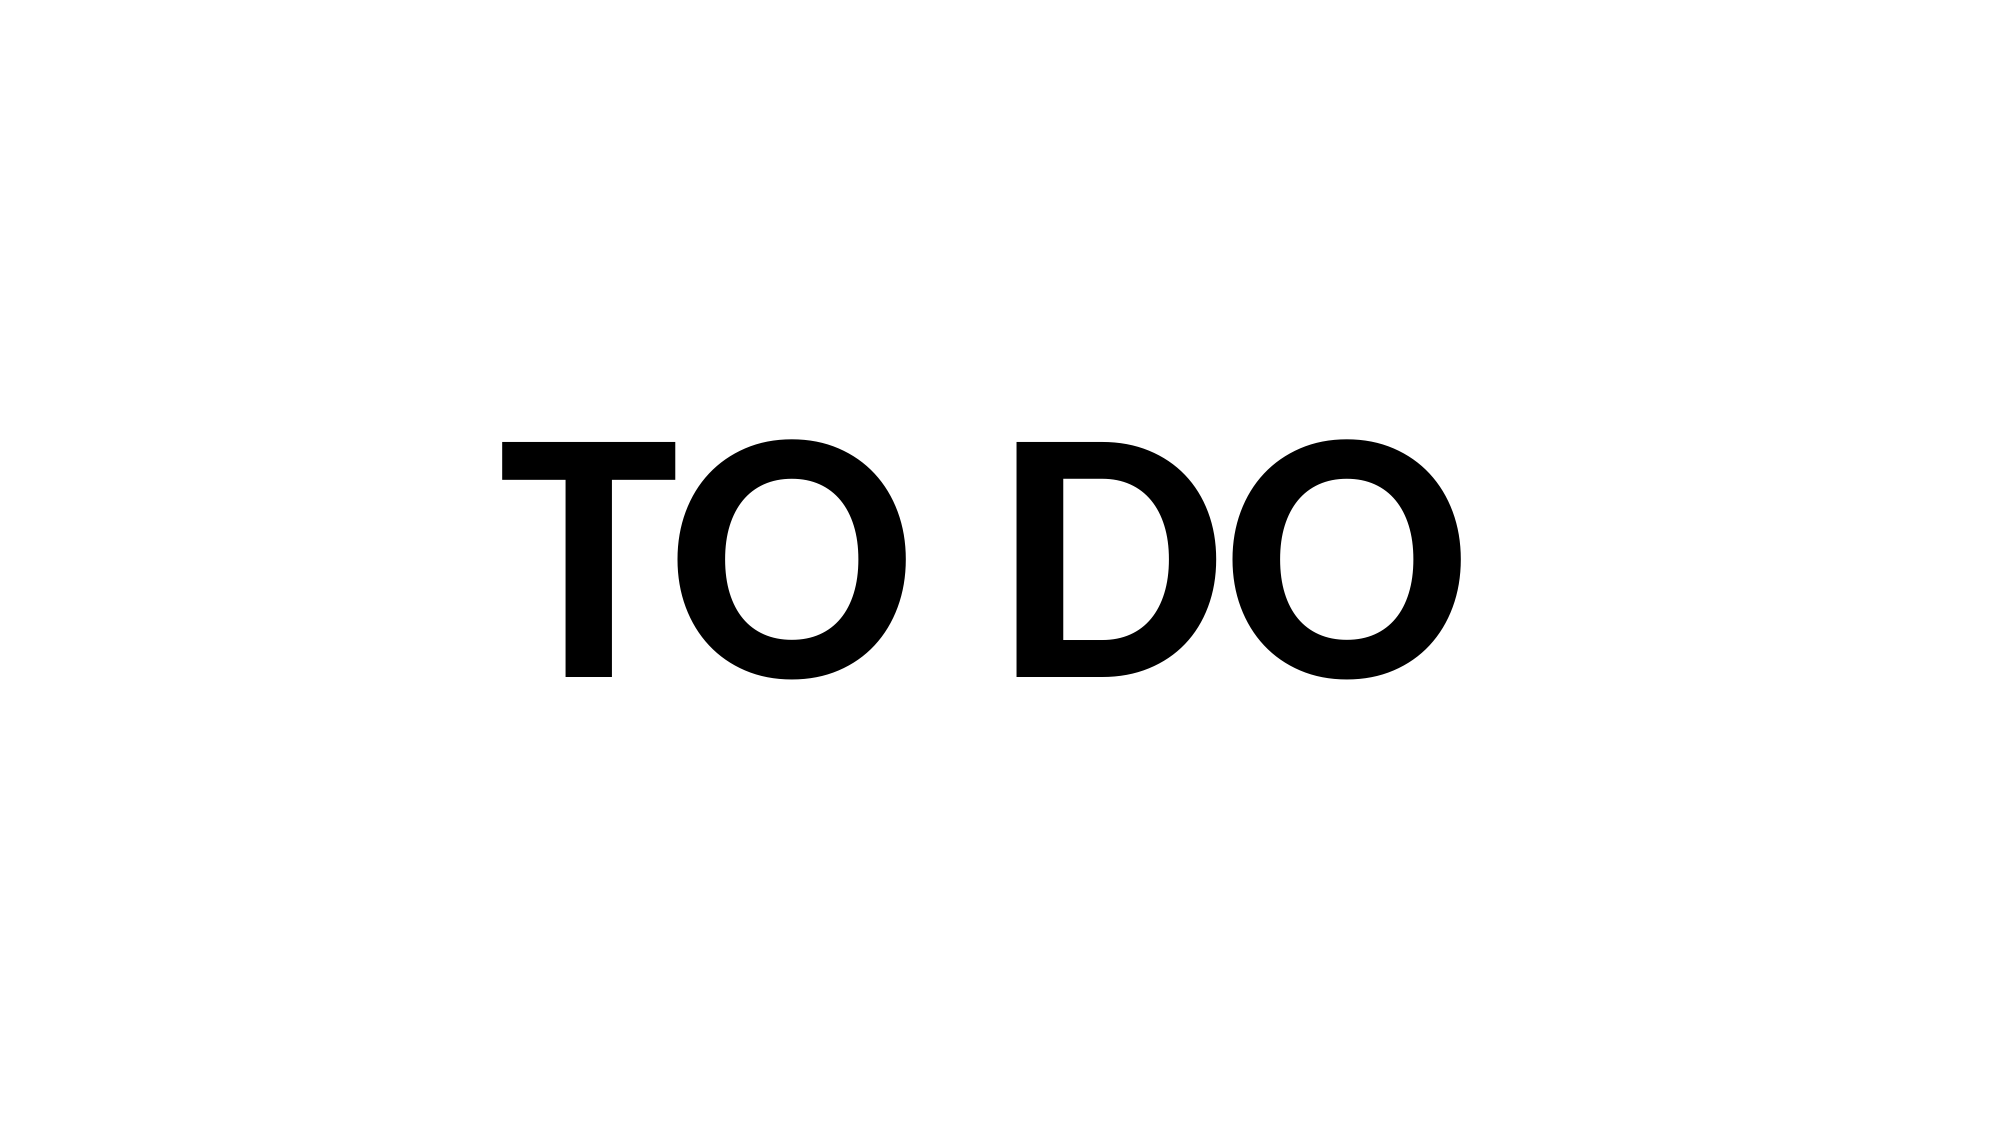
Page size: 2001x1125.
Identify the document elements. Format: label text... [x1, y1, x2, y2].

title TO DO [234, 129, 1735, 764]
